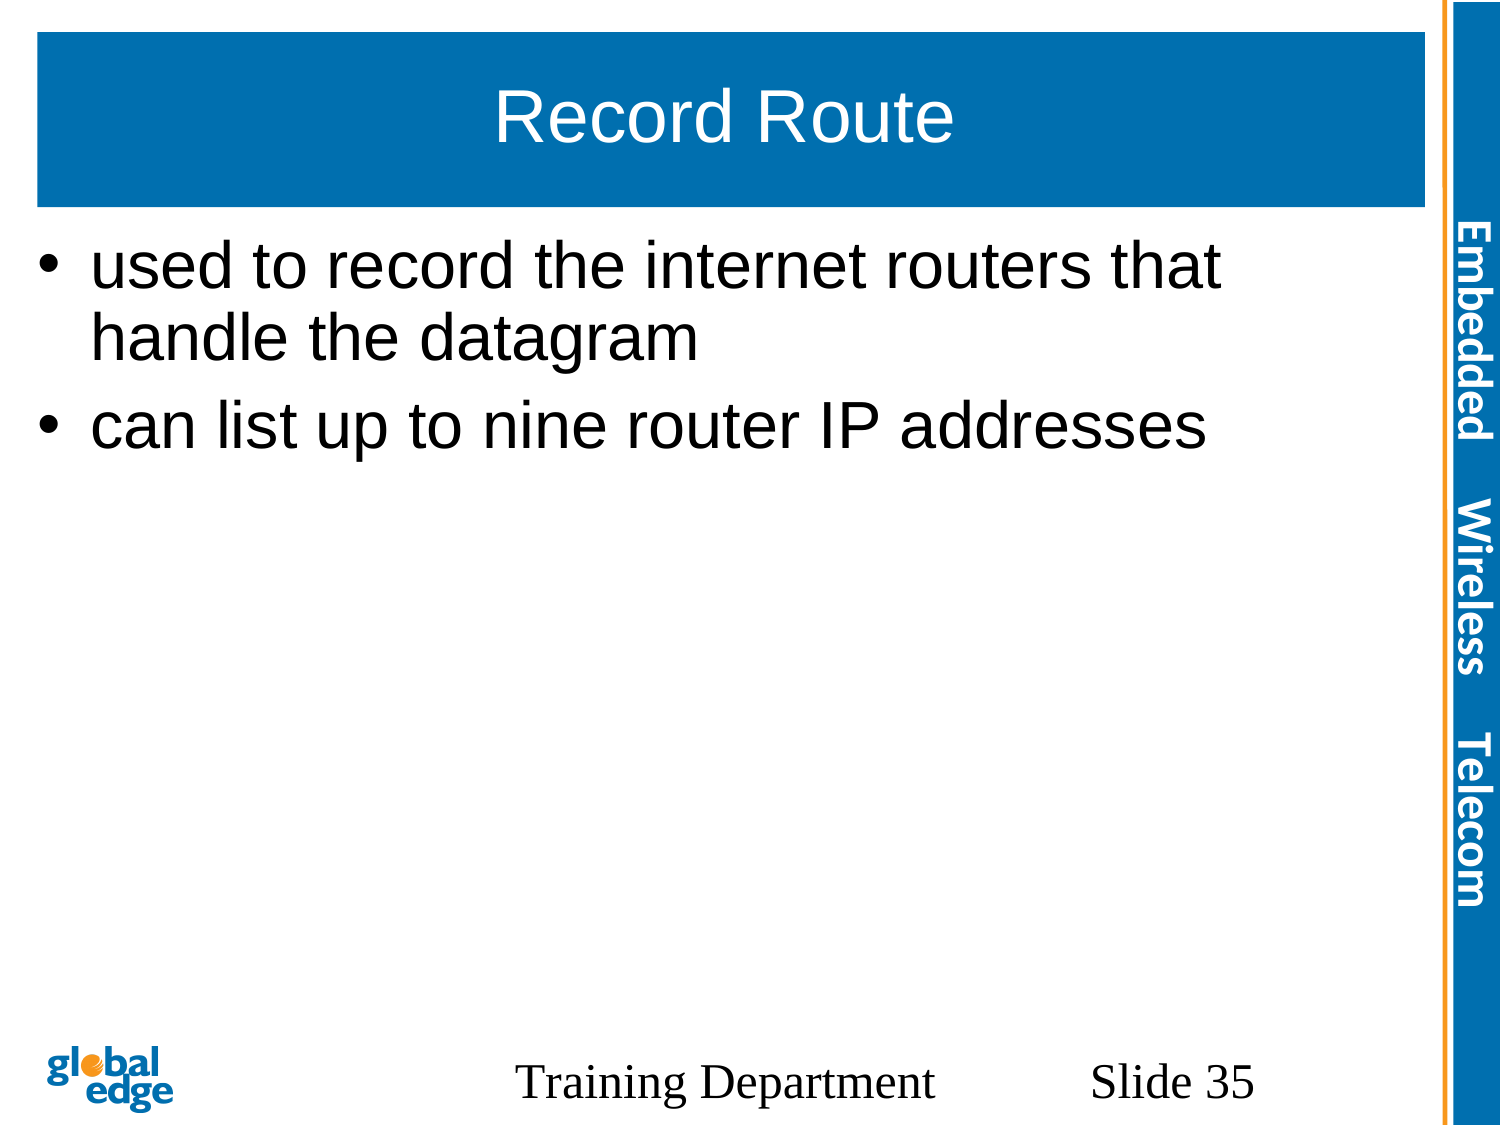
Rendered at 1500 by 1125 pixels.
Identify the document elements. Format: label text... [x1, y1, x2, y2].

title Record Route [88, 64, 1361, 162]
picture [34, 1034, 185, 1125]
list used to record the internet routers that handle the datagram can list up to nine router IP addresses [37, 230, 1414, 1051]
